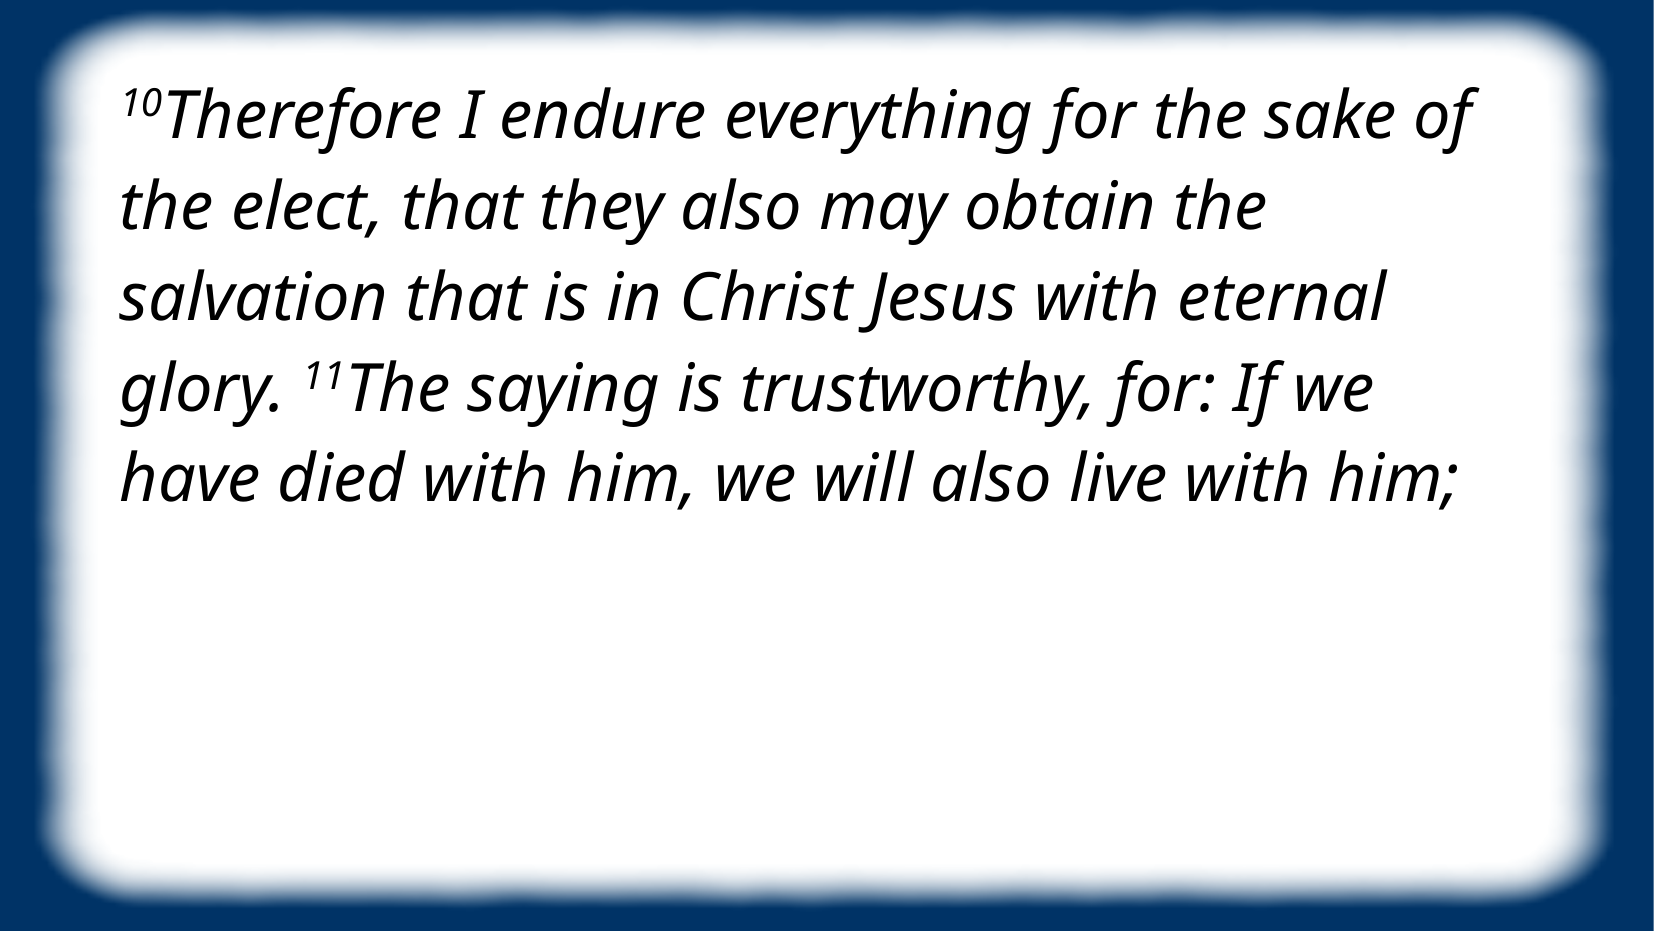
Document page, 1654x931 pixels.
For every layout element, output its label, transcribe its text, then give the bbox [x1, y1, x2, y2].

picture [0, 0, 1654, 931]
text_box 10Therefore I endure everything for the sake of the elect, that they also may obtain the salvation that is in Christ Jesus with eternal glory. 11The saying is trustworthy, for: If we have died with him, we will also live with him; [105, 60, 1546, 519]
